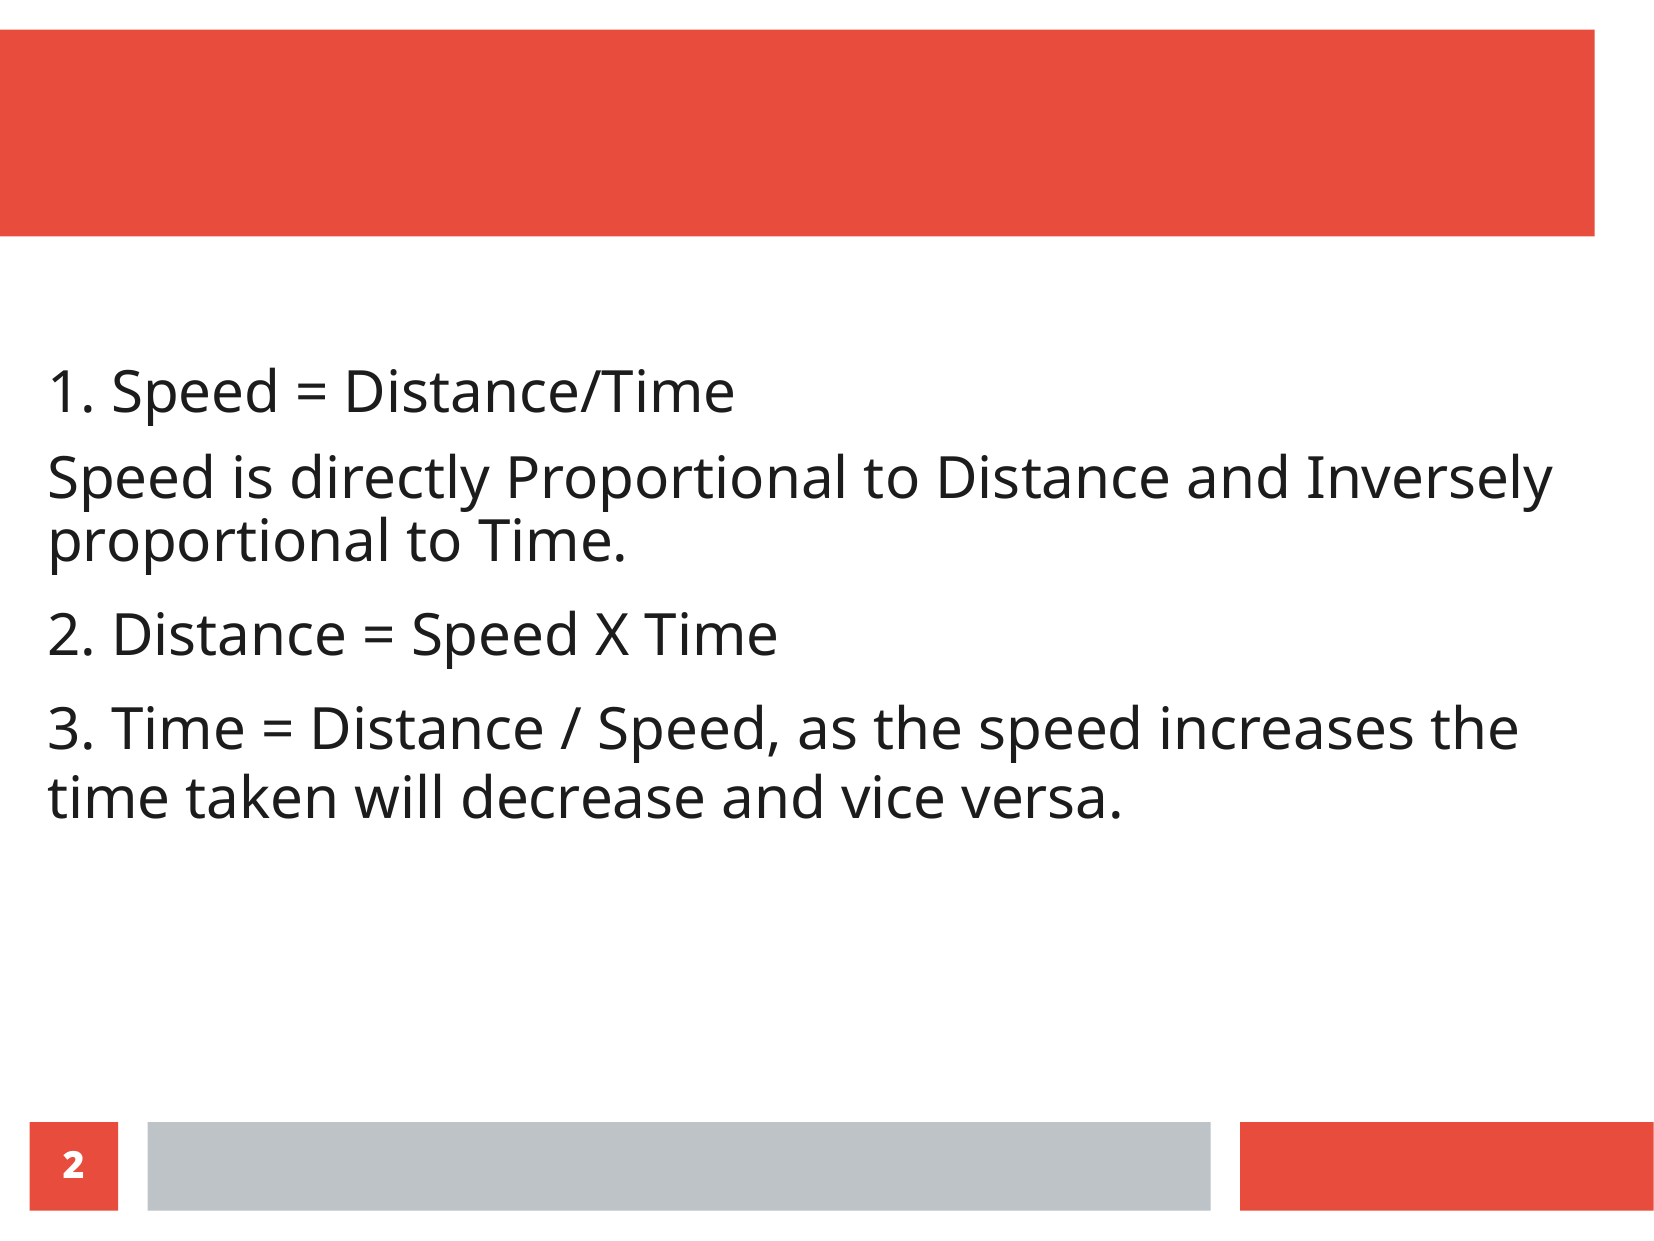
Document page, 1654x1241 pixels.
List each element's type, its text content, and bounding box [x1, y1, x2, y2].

text_box [29, 1122, 119, 1211]
list 1. Speed = Distance/Time Speed is directly Proportional to Distance and Inversely proportional to Time. 2. Distance = Speed X Time 3. Time = Distance / Speed, as the speed increases the time taken will decrease and vice versa. [47, 354, 1619, 981]
